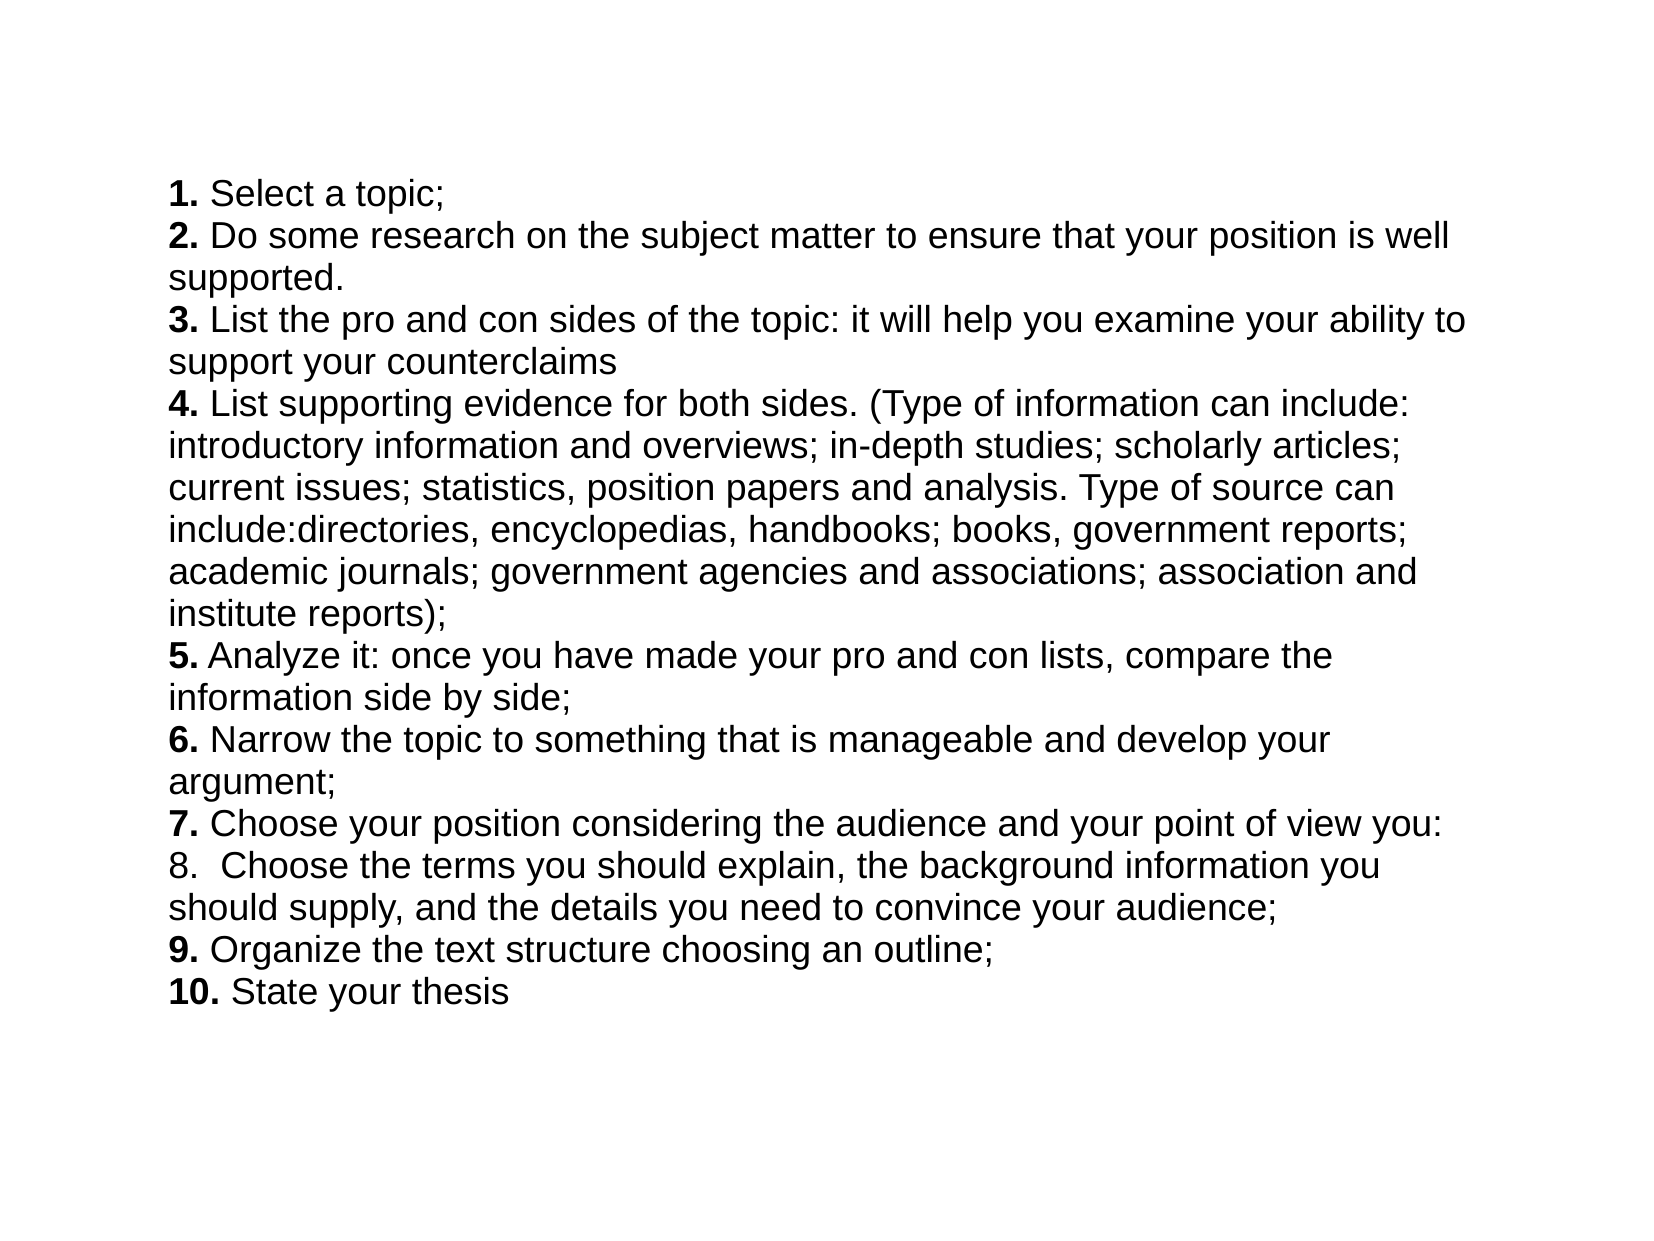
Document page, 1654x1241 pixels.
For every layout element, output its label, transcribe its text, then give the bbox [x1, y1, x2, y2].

text_box 1. Select a topic; 2. Do some research on the subject matter to ensure that your position is well supported. 3. List the pro and con sides of the topic: it will help you examine your ability to support your counterclaims 4. List supporting evidence for both sides. (Type of information can include: introductory information and overviews; in-depth studies; scholarly articles; current issues; statistics, position papers and analysis. Type of source can include:directories, encyclopedias, handbooks; books, government reports; academic journals; government agencies and associations; association and institute reports); 5. Analyze it: once you have made your pro and con lists, compare the information side by side; 6. Narrow the topic to something that is manageable and develop your argument; 7. Choose your position considering the audience and your point of view you: 8. Choose the terms you should explain, the background information you should supply, and the details you need to convince your audience; 9. Organize the text structure choosing an outline; 10. State your thesis [153, 165, 1501, 1020]
